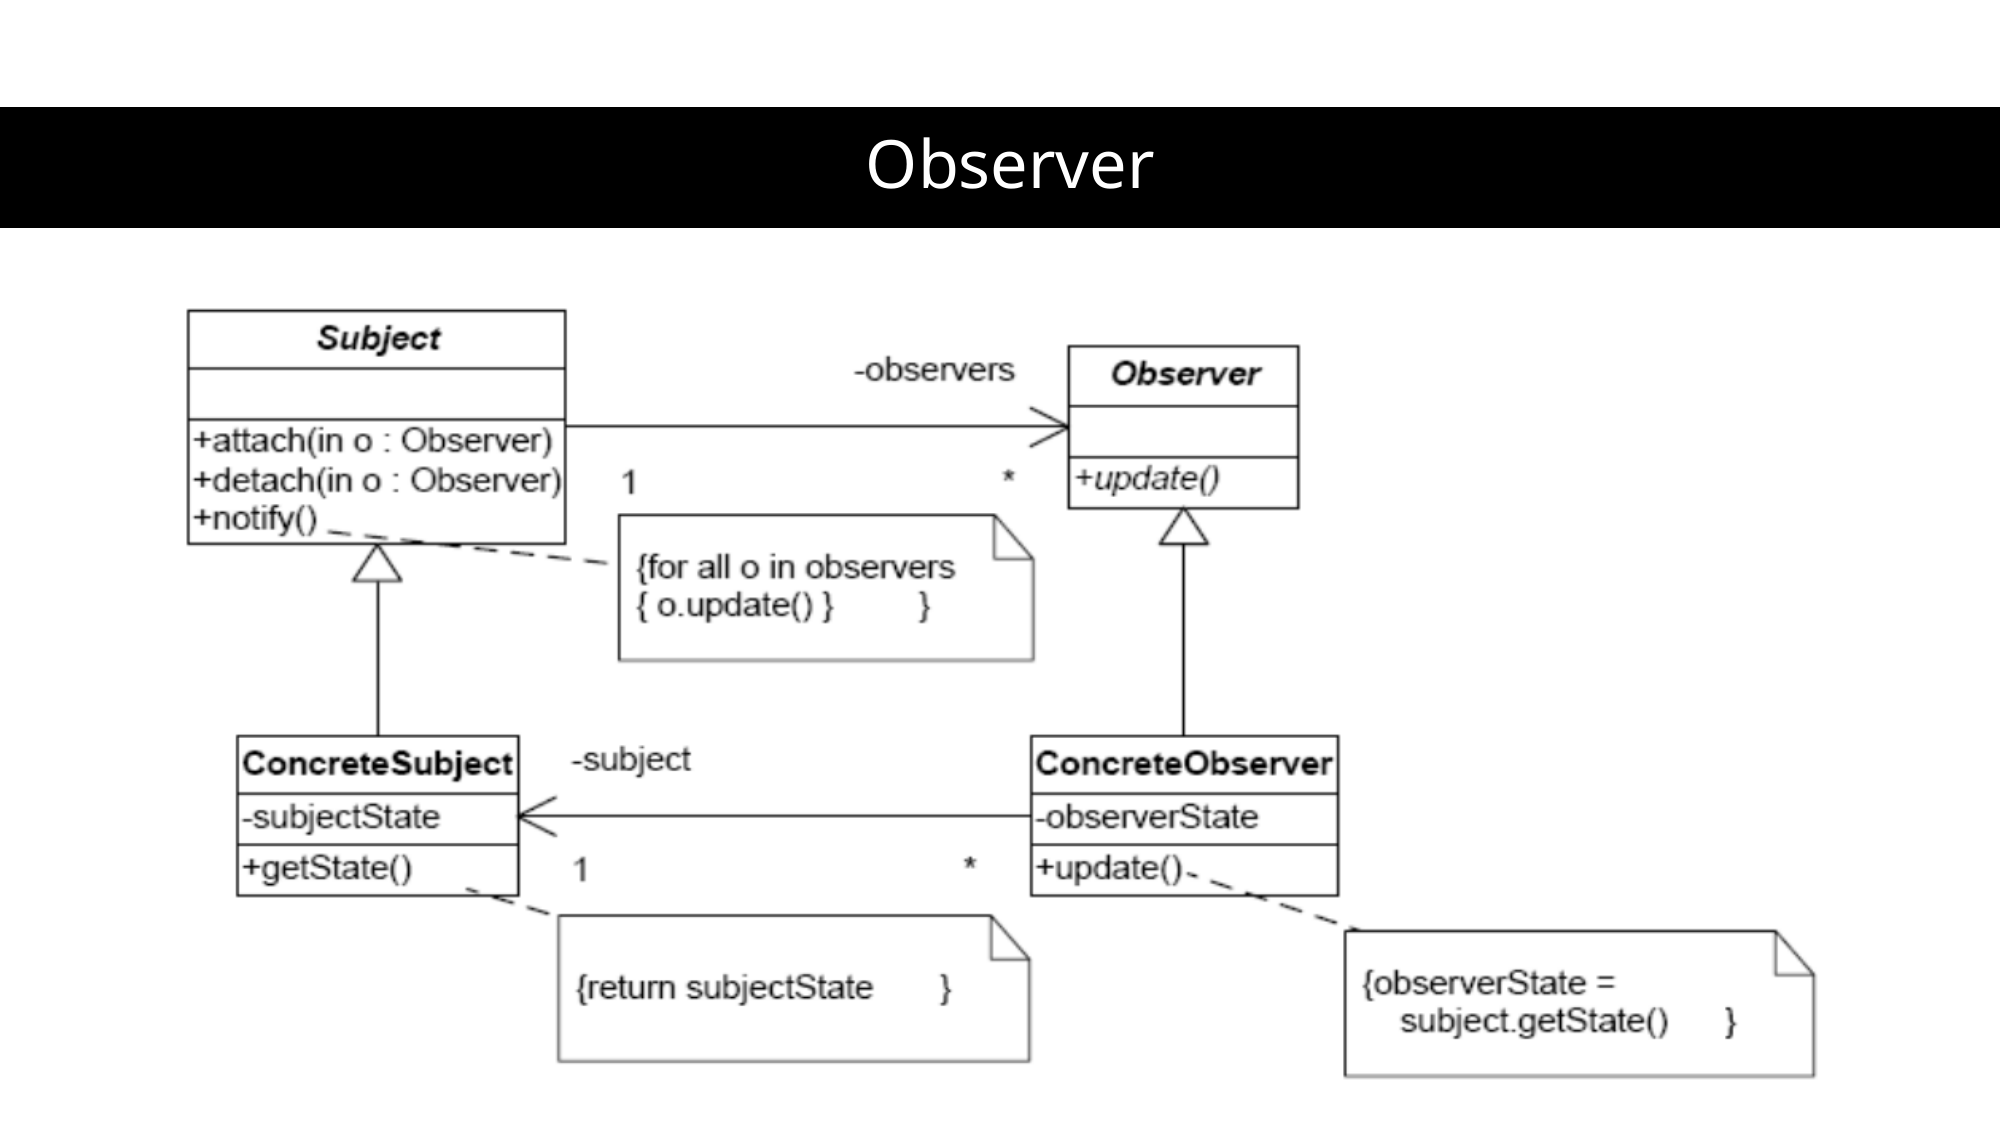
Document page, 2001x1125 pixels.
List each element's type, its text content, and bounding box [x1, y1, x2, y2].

title Observer [91, 105, 1931, 228]
picture [163, 274, 1829, 1104]
text_box [0, 107, 91, 228]
text_box [1931, 107, 2000, 228]
